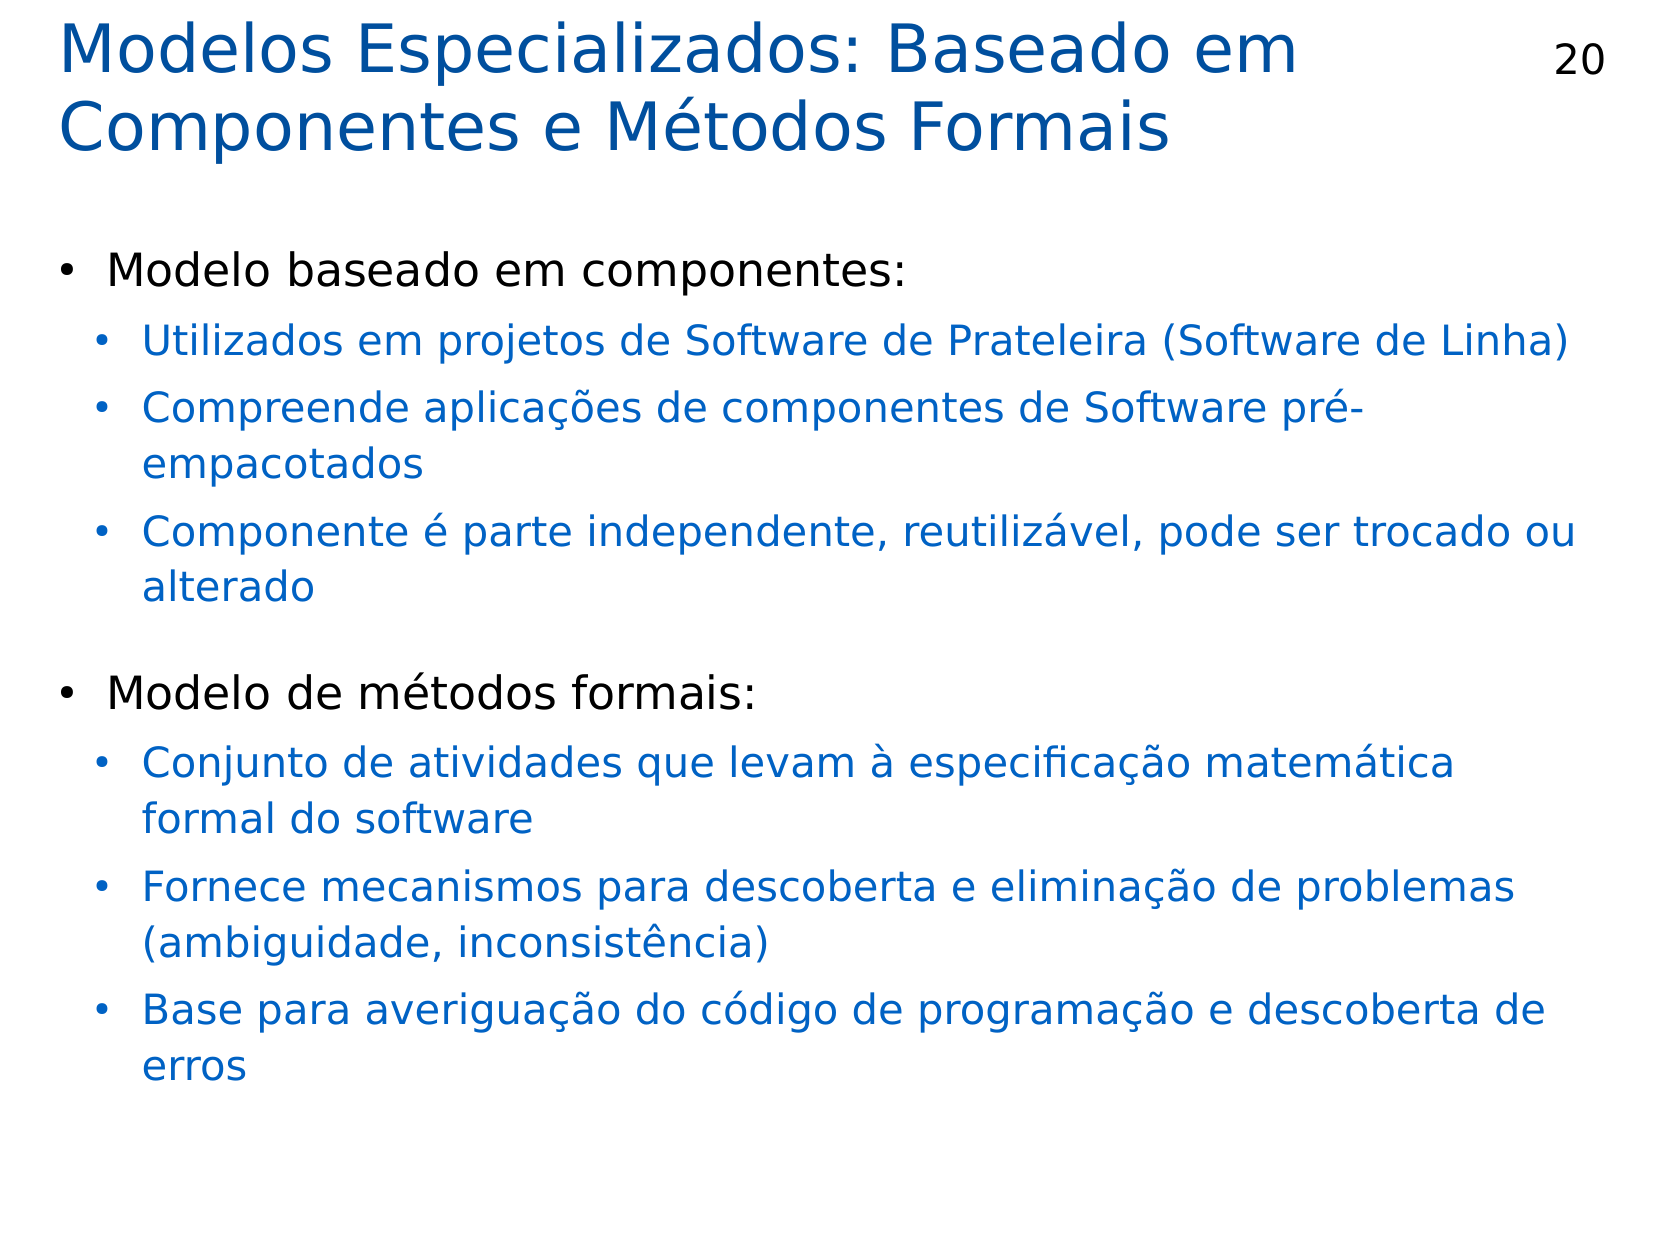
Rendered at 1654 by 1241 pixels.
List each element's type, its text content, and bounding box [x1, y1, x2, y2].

list Modelo baseado em componentes: Utilizados em projetos de Software de Prateleira (Software de Linha) Compreende aplicações de componentes de Software pré-empacotados Componente é parte independente, reutilizável, pode ser trocado ou alterado Modelo de métodos formais: Conjunto de atividades que levam à especificação matemática formal do software Fornece mecanismos para descoberta e eliminação de problemas (ambiguidade, inconsistência) Base para averiguação do código de programação e descoberta de erros [59, 236, 1595, 1211]
title Modelos Especializados: Baseado em Componentes e Métodos Formais [59, 10, 1506, 167]
